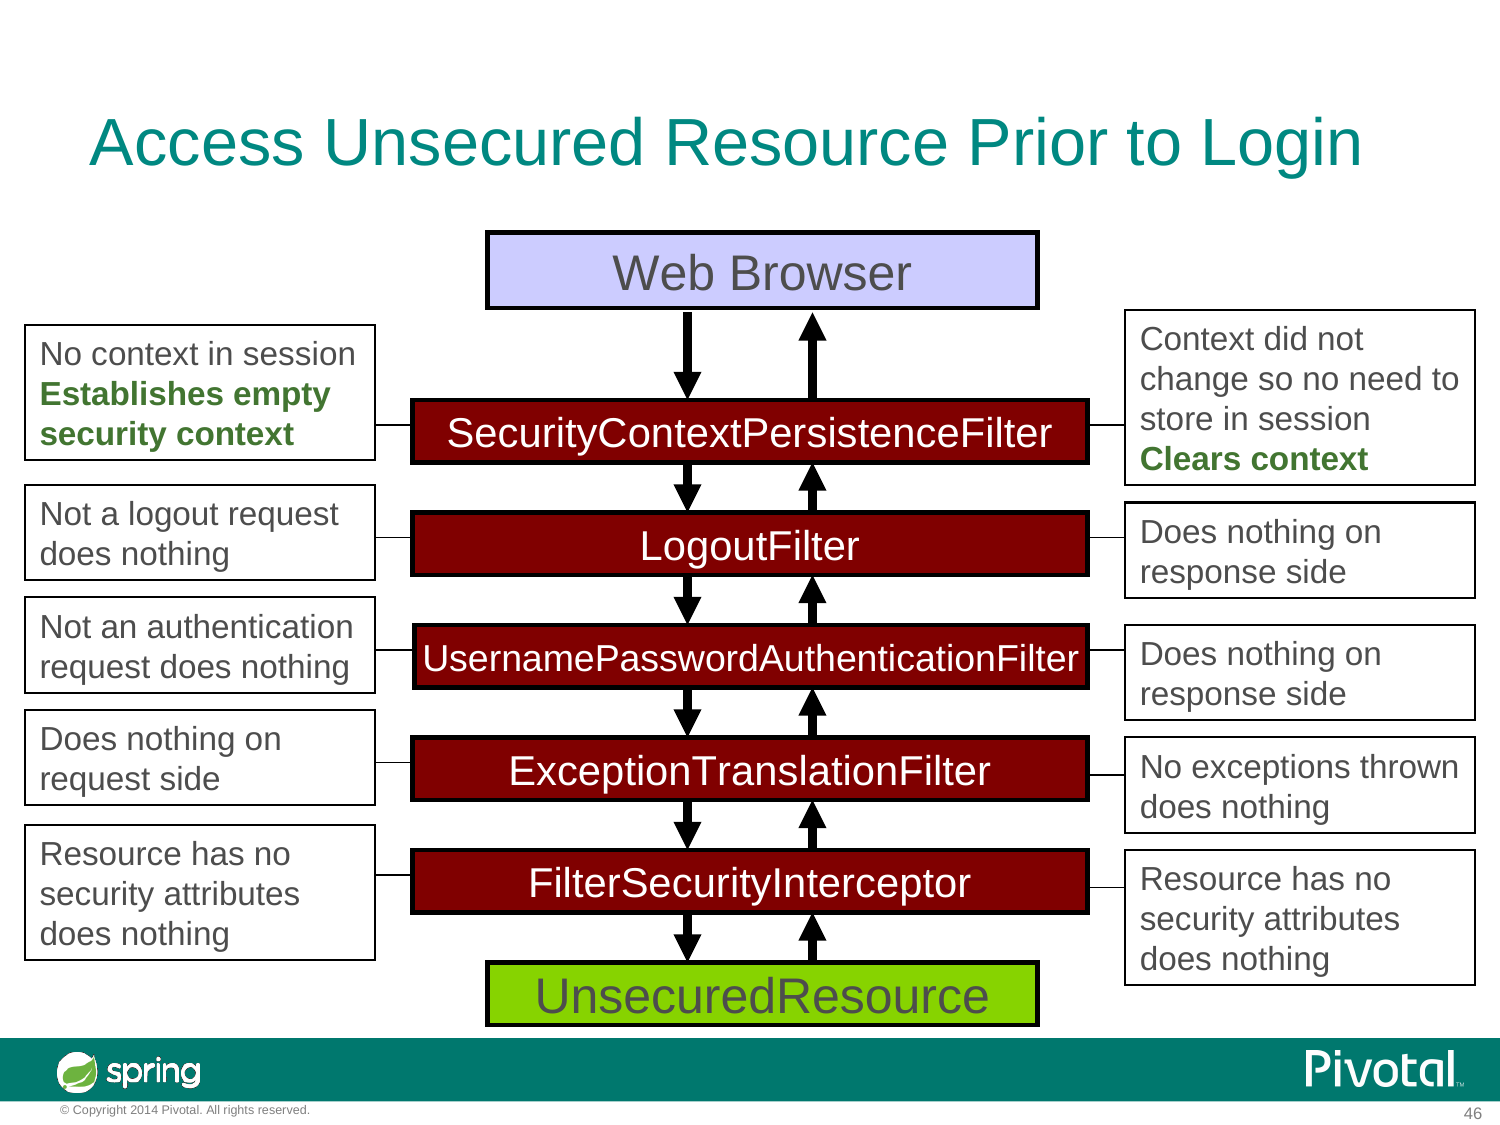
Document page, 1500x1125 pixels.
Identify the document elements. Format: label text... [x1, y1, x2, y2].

text_box Not an authentication request does nothing [24, 597, 376, 693]
text_box Resource has no security attributes does nothing [24, 824, 376, 961]
text_box No context in session Establishes empty security context [24, 324, 376, 461]
text_box UsernamePasswordAuthenticationFilter [414, 624, 1088, 688]
title Access Unsecured Resource Prior to Login [75, 91, 1426, 187]
text_box ExceptionTranslationFilter [412, 737, 1088, 801]
picture [32, 1041, 210, 1103]
text_box Does nothing on response side [1124, 624, 1476, 721]
text_box Does nothing on request side [24, 709, 376, 806]
text_box LogoutFilter [412, 512, 1088, 576]
text_box Does nothing on response side [1124, 502, 1476, 598]
text_box Resource has no security attributes does nothing [1124, 849, 1476, 986]
picture [1306, 1050, 1464, 1087]
text_box UnsecuredResource [487, 962, 1038, 1026]
text_box FilterSecurityInterceptor [412, 849, 1088, 913]
text_box SecurityContextPersistenceFilter [412, 399, 1088, 463]
text_box Web Browser [487, 232, 1038, 309]
text_box Not a logout request does nothing [24, 484, 376, 581]
text_box No exceptions thrown does nothing [1124, 737, 1476, 833]
text_box Context did not change so no need to store in session Clears context [1124, 309, 1476, 485]
